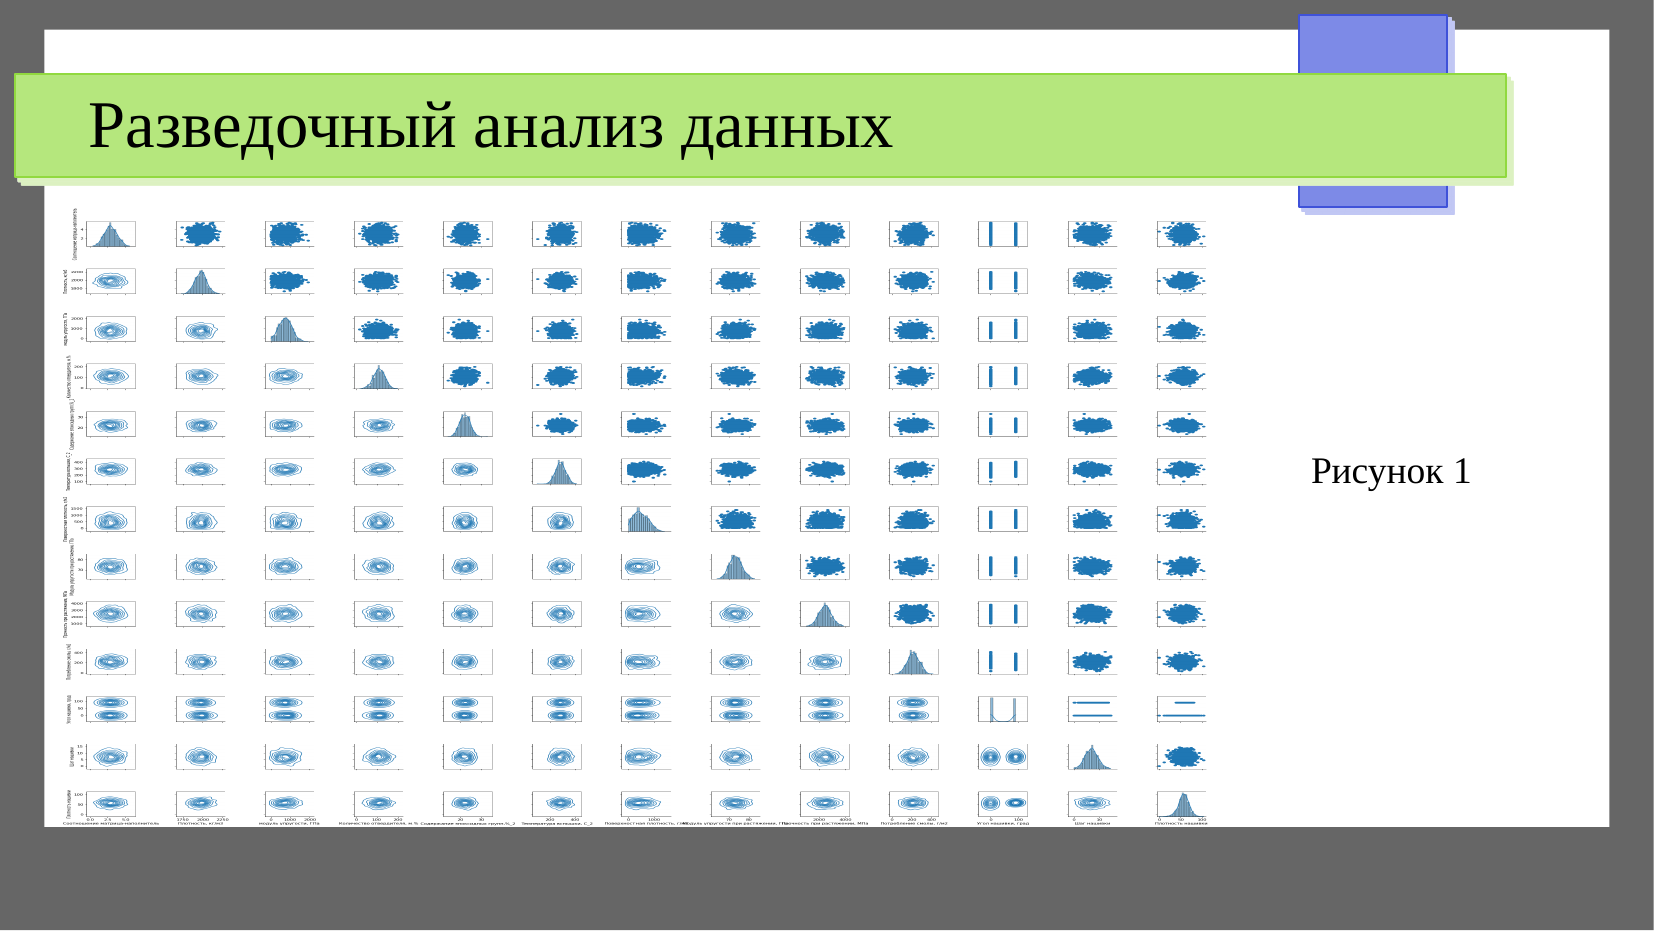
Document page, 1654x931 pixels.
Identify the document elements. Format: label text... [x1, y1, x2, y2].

picture [59, 206, 1211, 827]
title Разведочный анализ данных [88, 73, 1506, 178]
list Рисунок 1 [1240, 206, 1565, 798]
